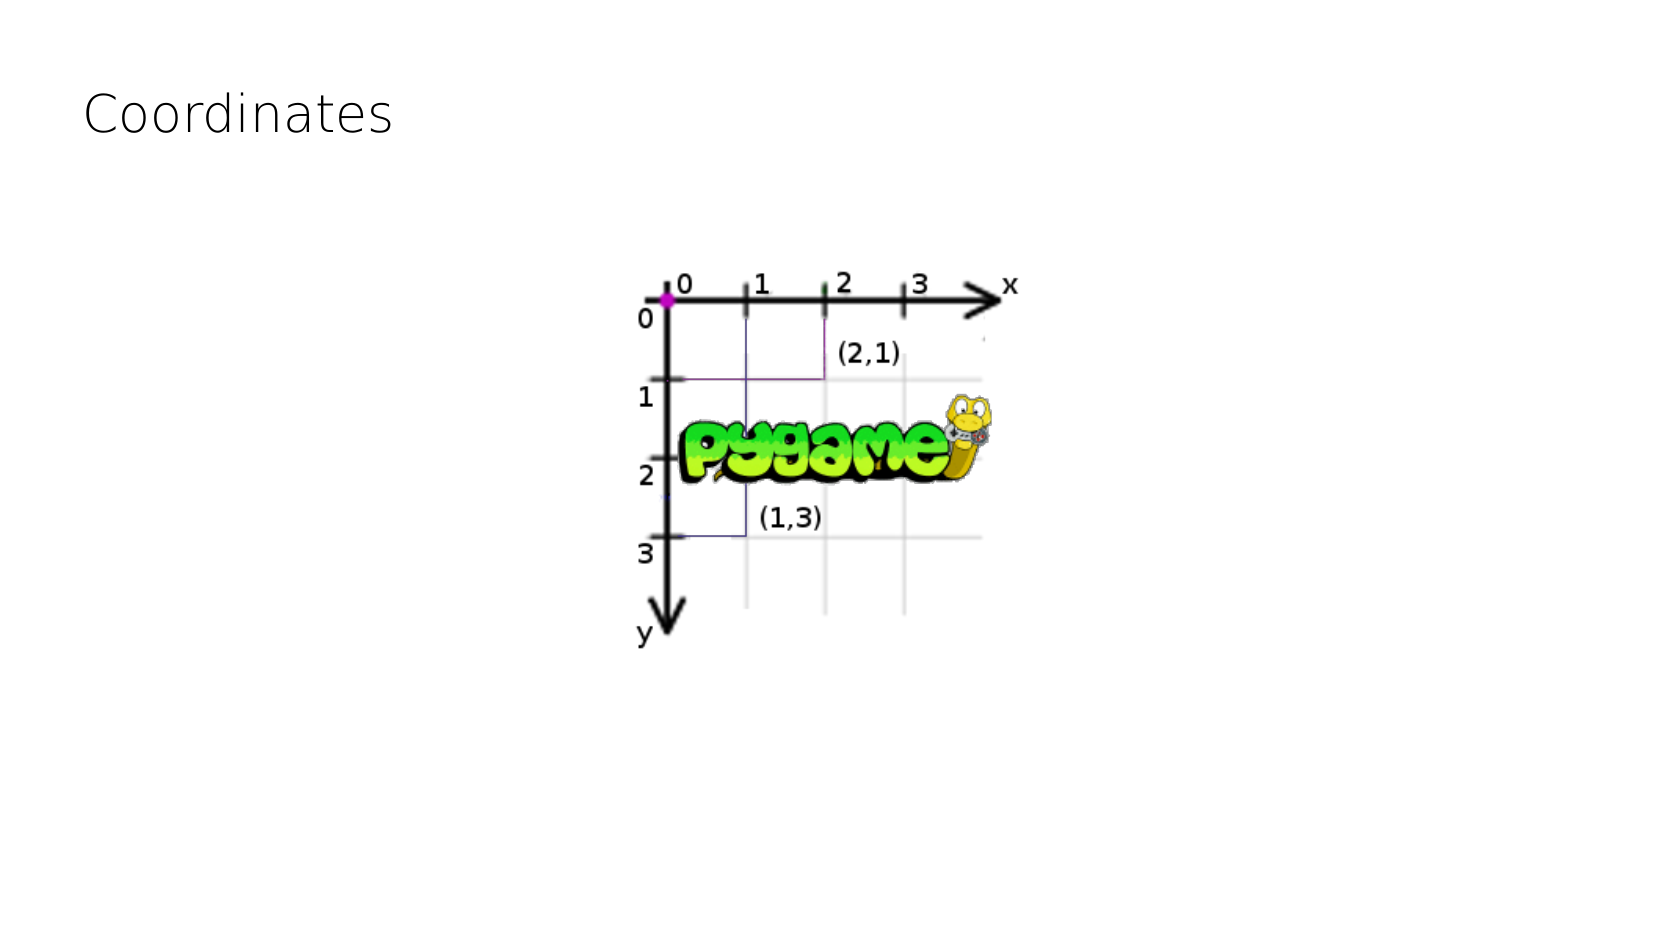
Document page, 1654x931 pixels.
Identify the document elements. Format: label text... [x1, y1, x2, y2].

title Coordinates [82, 37, 1571, 193]
picture [631, 269, 1023, 661]
